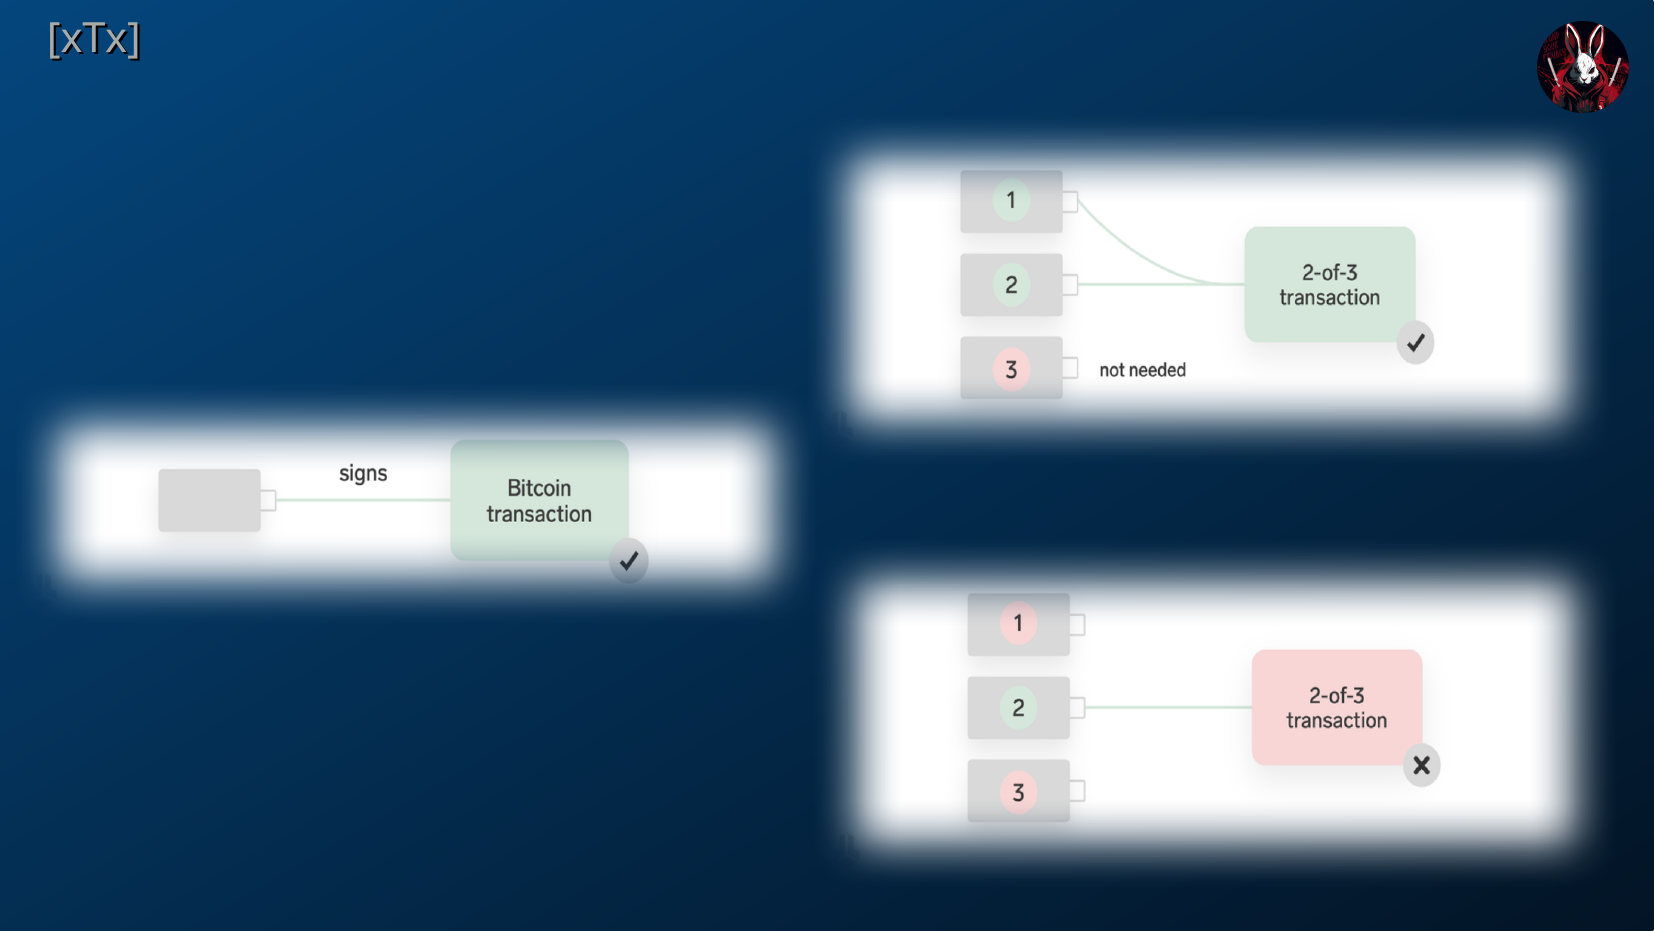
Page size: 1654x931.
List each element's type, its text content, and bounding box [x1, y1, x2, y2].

picture [11, 21, 1629, 888]
text_box [xTx] [0, 0, 188, 76]
